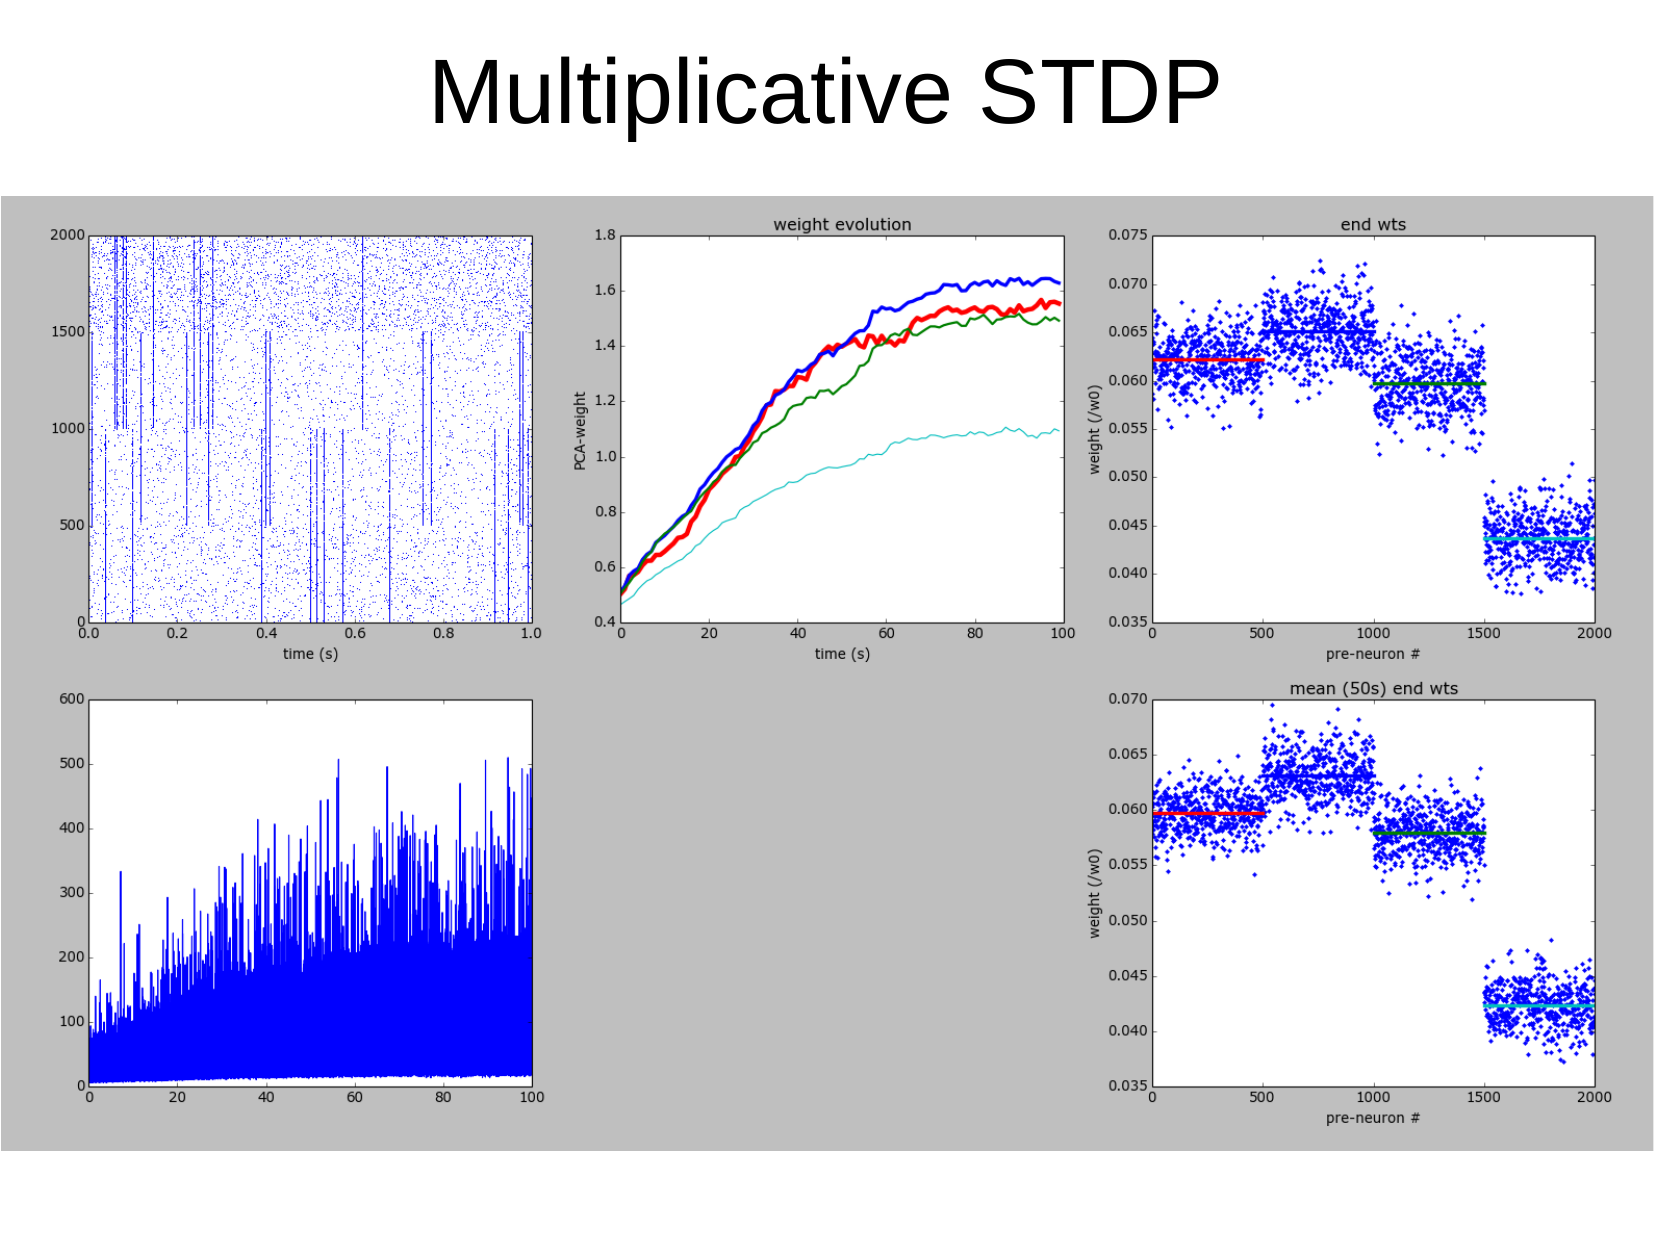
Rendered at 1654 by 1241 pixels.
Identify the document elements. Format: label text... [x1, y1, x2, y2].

picture [1, 196, 1654, 1152]
title Multiplicative STDP [82, 0, 1571, 196]
